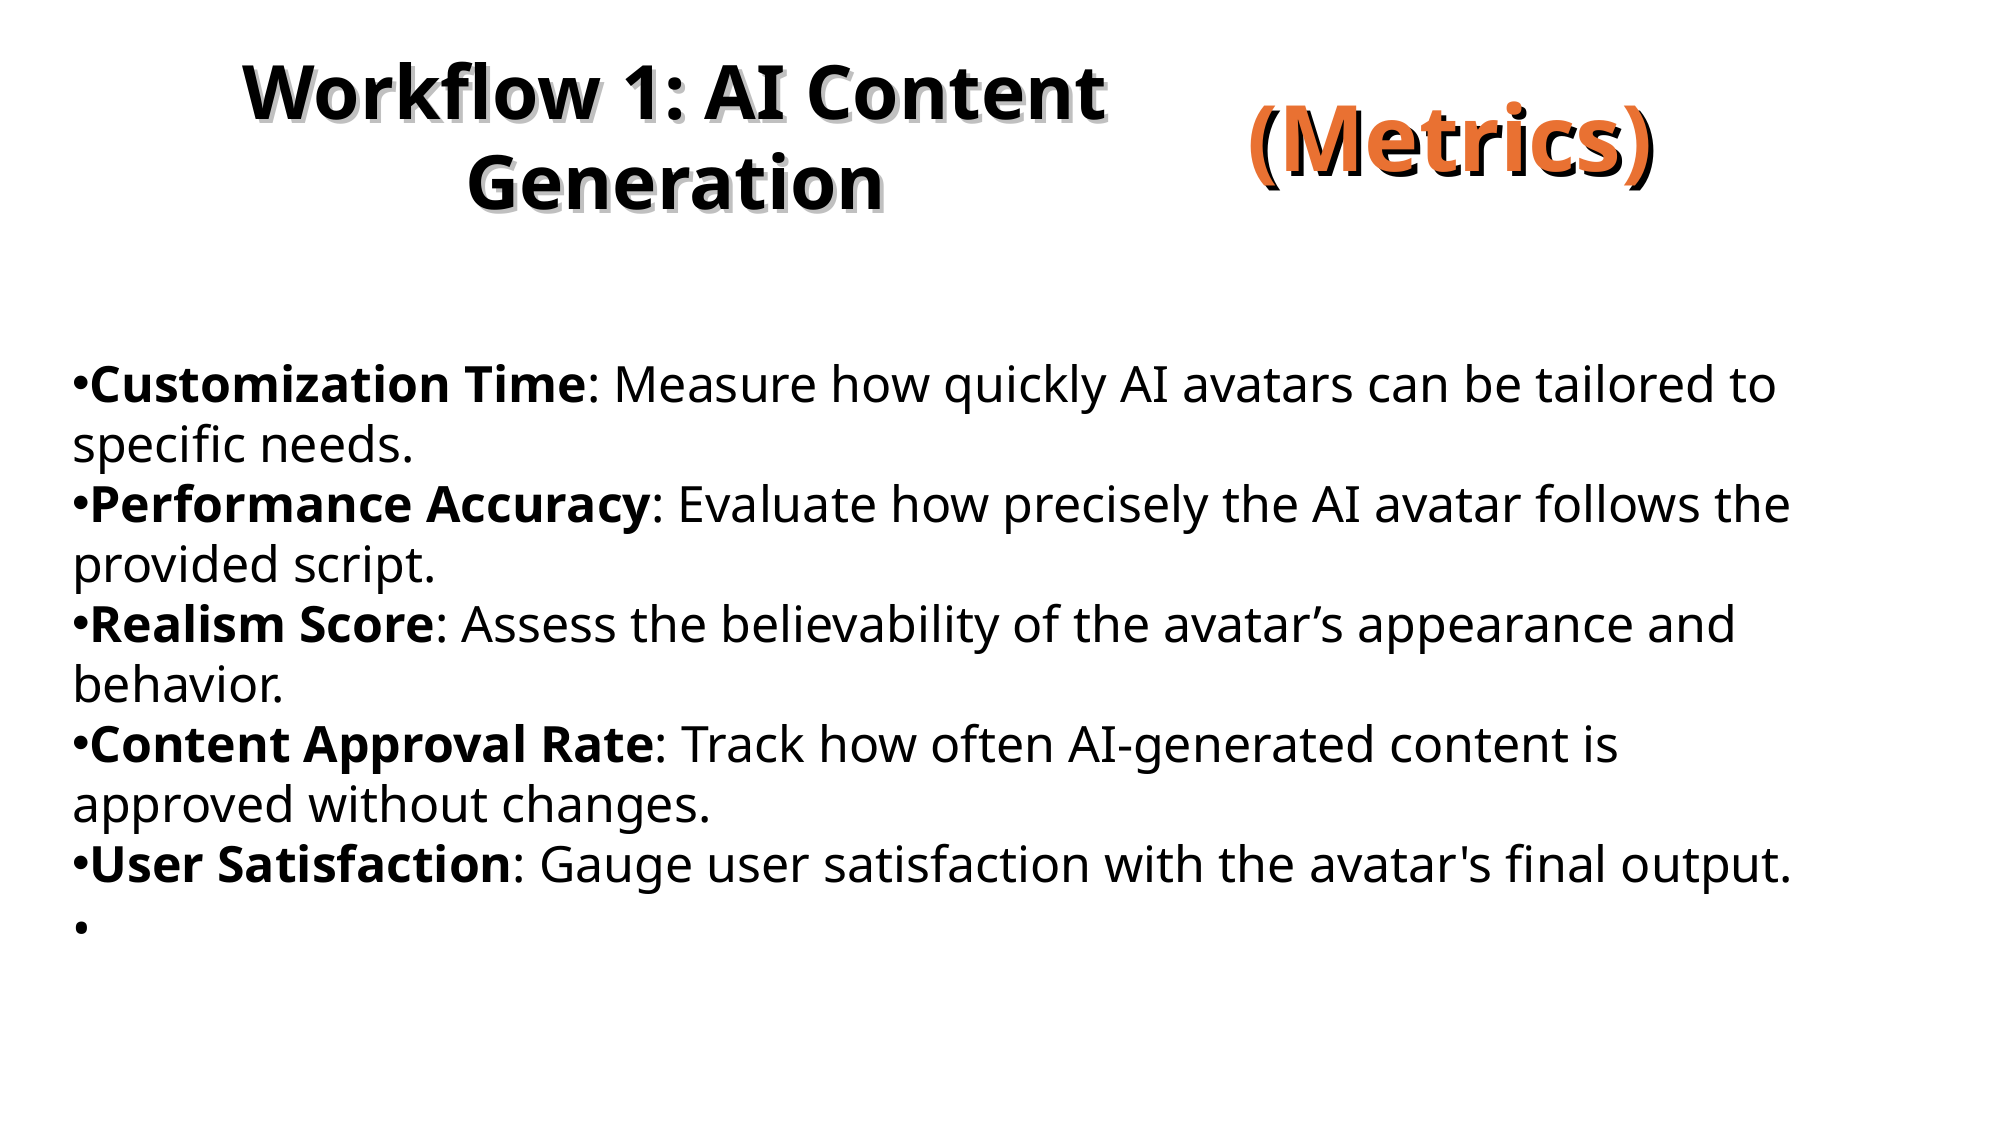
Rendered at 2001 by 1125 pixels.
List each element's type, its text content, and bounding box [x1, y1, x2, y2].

text_box (Metrics) [1232, 73, 1668, 198]
text_box Customization Time: Measure how quickly AI avatars can be tailored to specific needs. Performance Accuracy: Evaluate how precisely the AI avatar follows the provided script. Realism Score: Assess the believability of the avatar’s appearance and behavior. Content Approval Rate: Track how often AI-generated content is approved without changes. User Satisfaction: Gauge user satisfaction with the avatar's final output. [57, 345, 1870, 969]
text_box Workflow 1: AI Content Generation [103, 37, 1248, 232]
